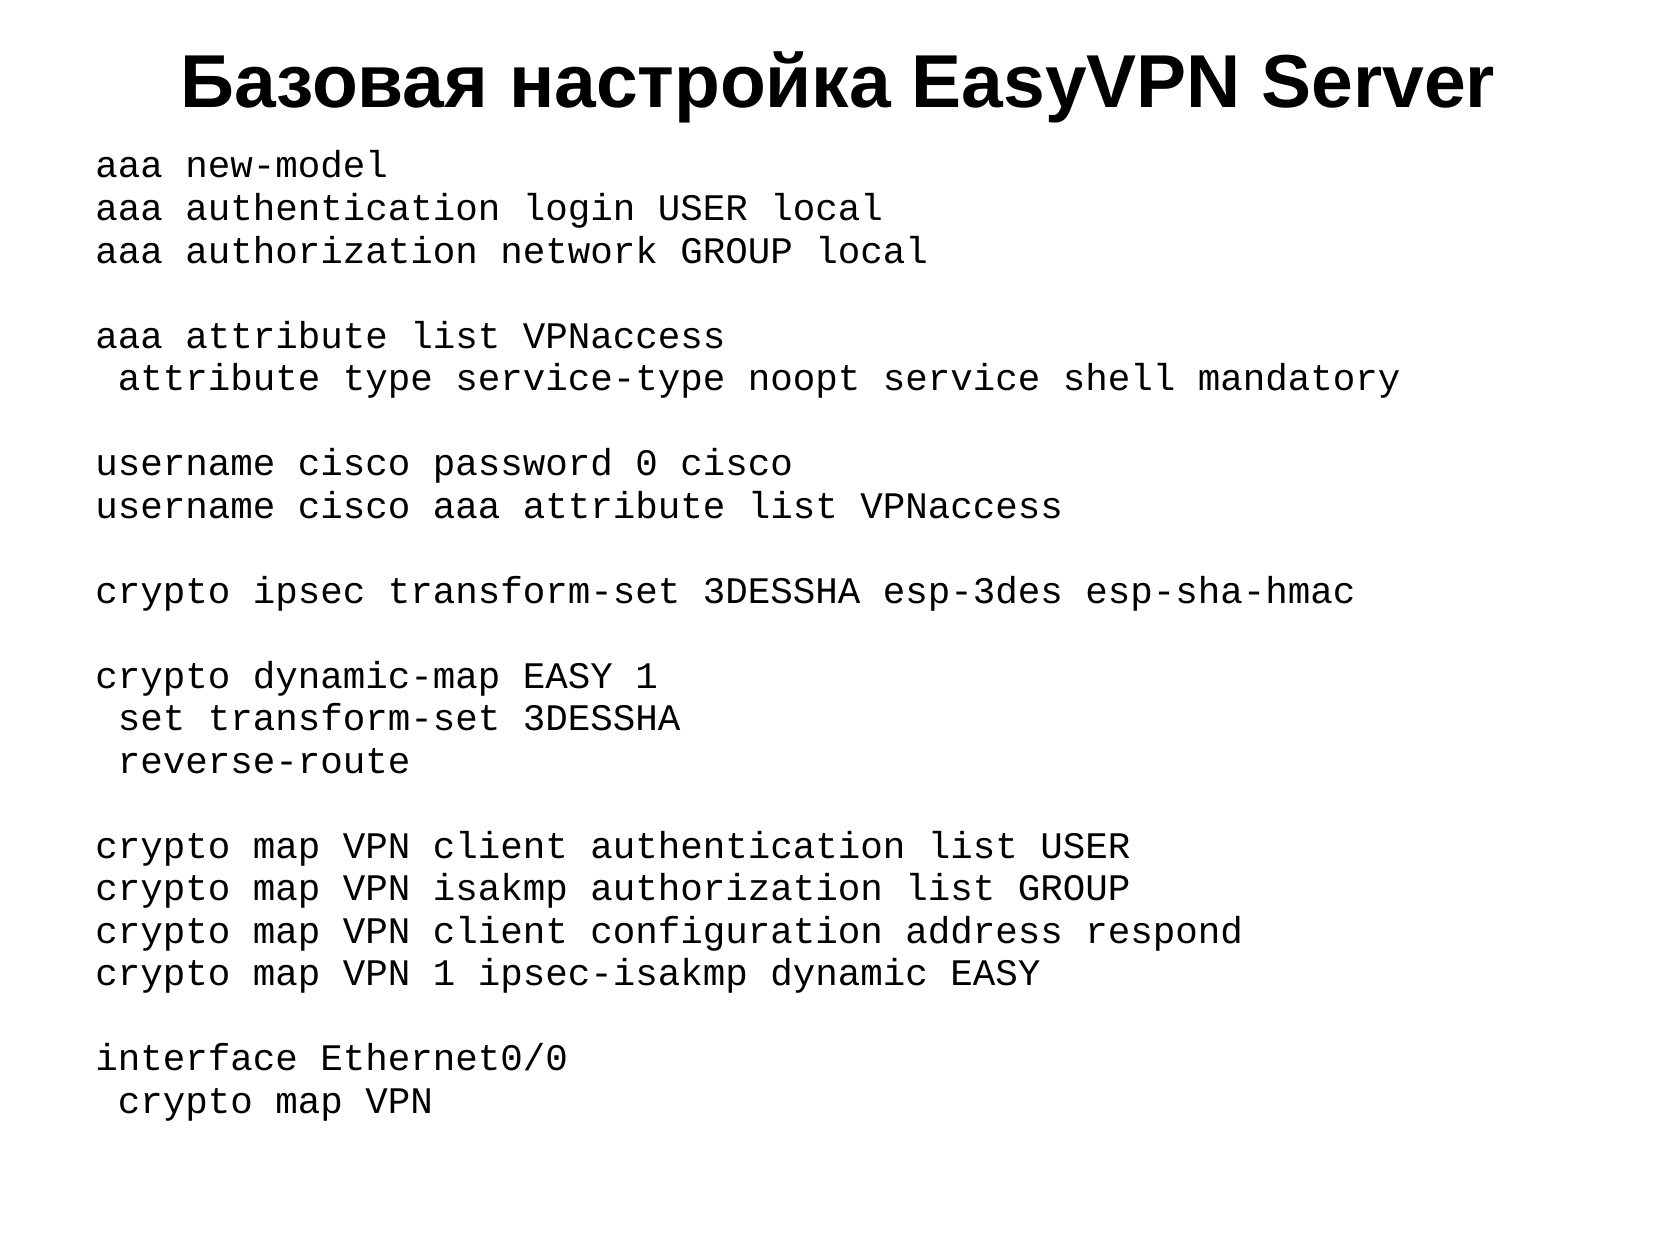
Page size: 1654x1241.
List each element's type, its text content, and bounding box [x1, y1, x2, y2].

text_box Базовая настройка EasyVPN Server [64, 37, 1613, 130]
list aaa new-model aaa authentication login USER local aaa authorization network GROUP local aaa attribute list VPNaccess attribute type service-type noopt service shell mandatory username cisco password 0 cisco username cisco aaa attribute list VPNaccess crypto ipsec transform-set 3DESSHA esp-3des esp-sha-hmac crypto dynamic-map EASY 1 set transform-set 3DESSHA reverse-route crypto map VPN client authentication list USER crypto map VPN isakmp authorization list GROUP crypto map VPN client configuration address respond crypto map VPN 1 ipsec-isakmp dynamic EASY interface Ethernet0/0 crypto map VPN [95, 146, 1538, 1213]
